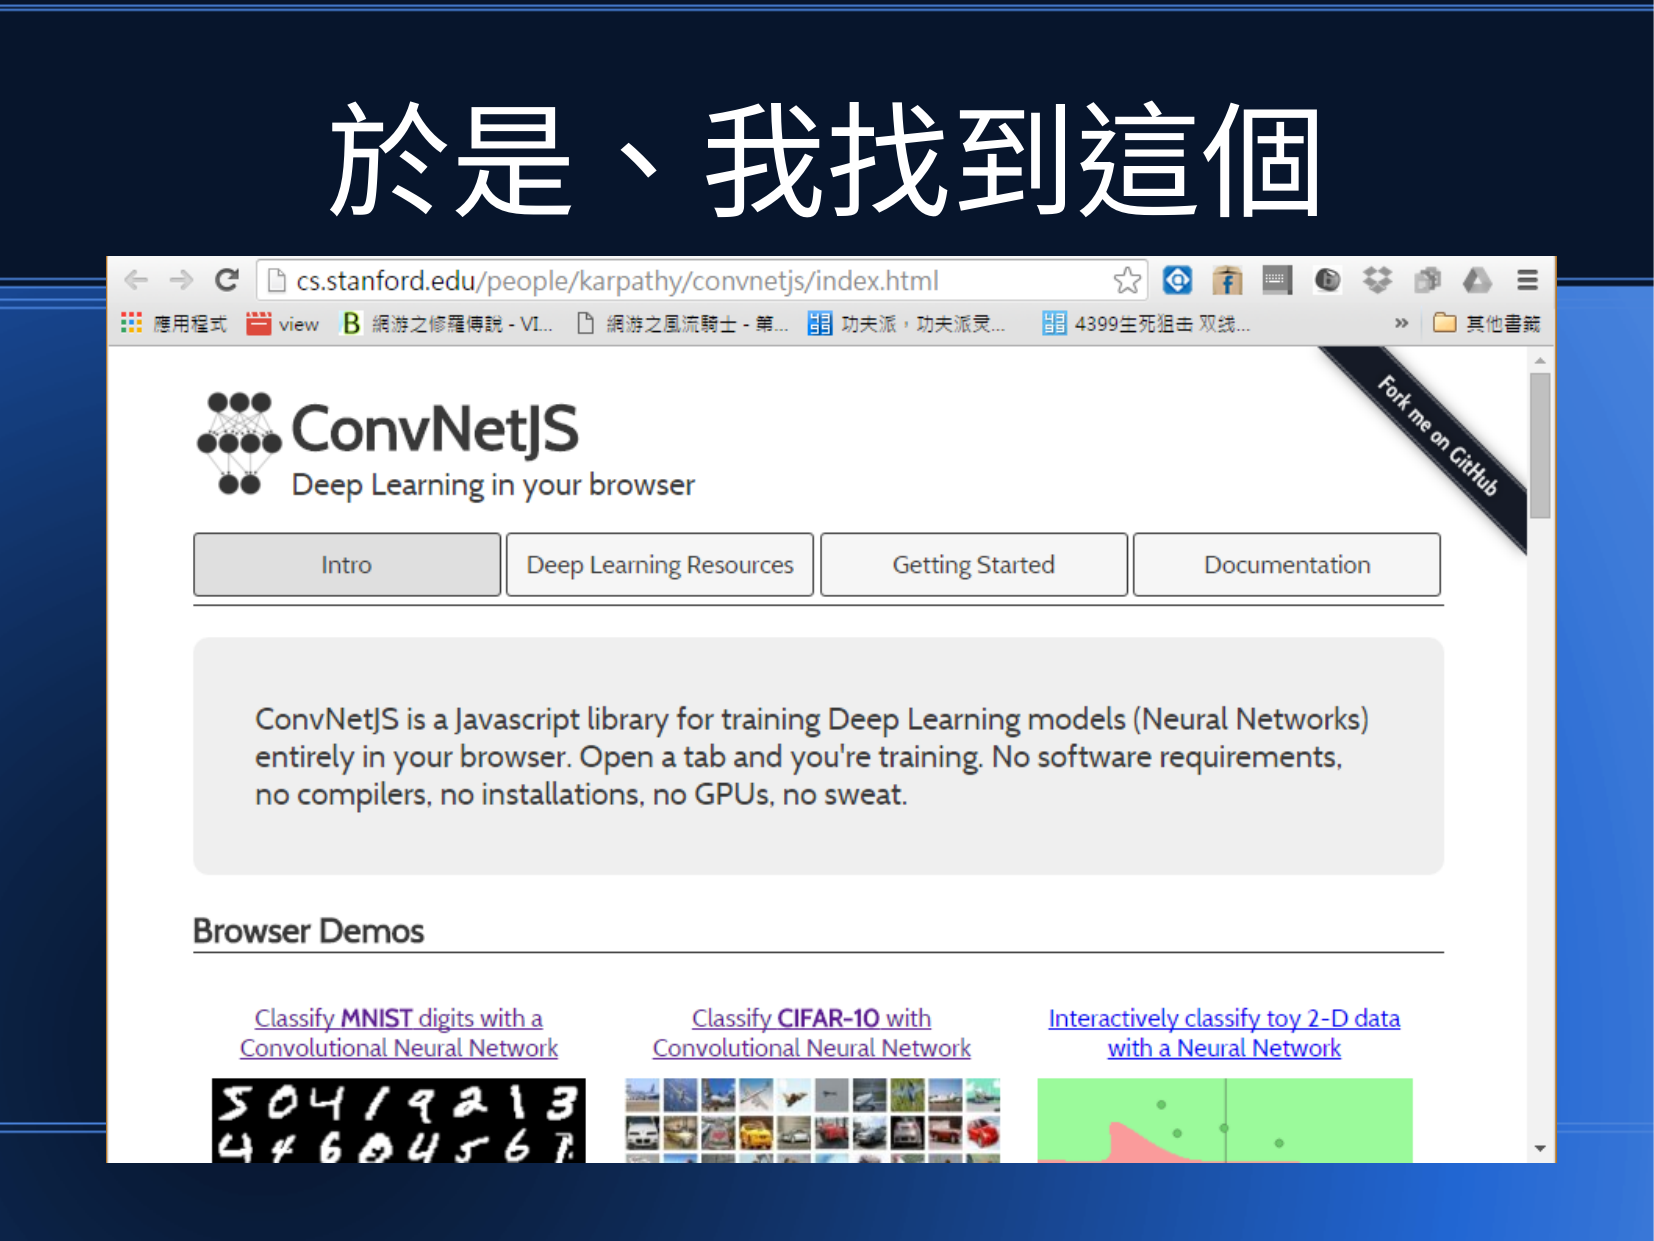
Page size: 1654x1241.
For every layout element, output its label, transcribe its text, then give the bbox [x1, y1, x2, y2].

picture [0, 0, 1654, 1241]
title 於是、我找到這個 [82, 49, 1571, 257]
